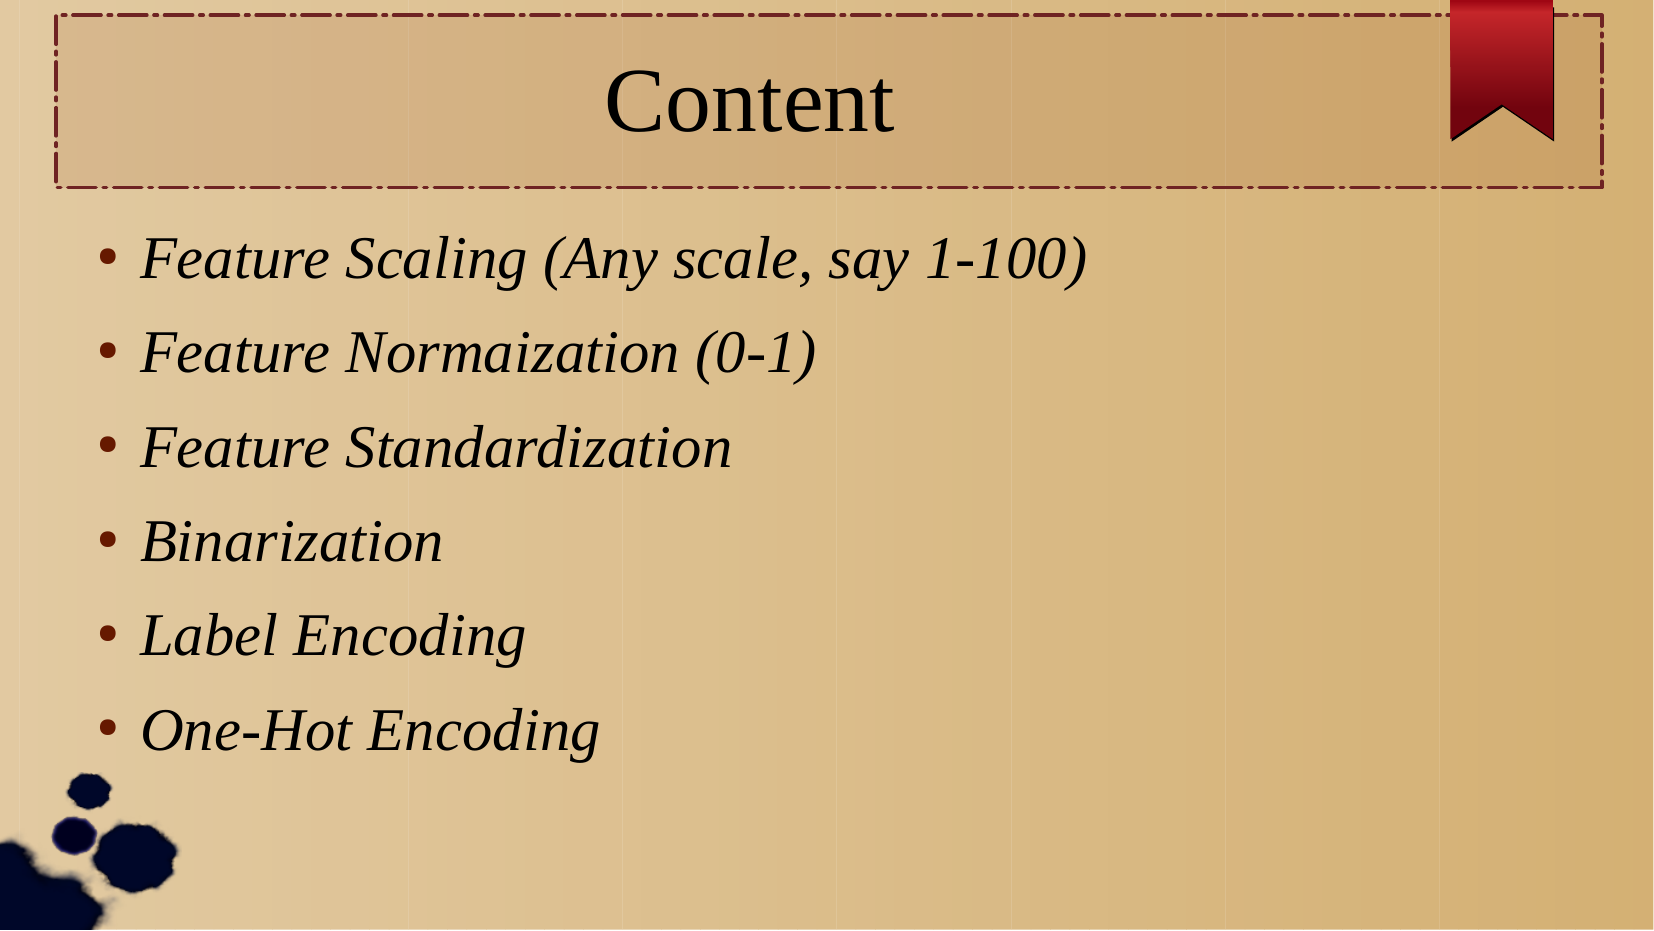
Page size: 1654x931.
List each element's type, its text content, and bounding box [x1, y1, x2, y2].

title Content [59, 11, 1441, 189]
list Feature Scaling (Any scale, say 1-100) Feature Normaization (0-1) Feature Standardization Binarization Label Encoding One-Hot Encoding [82, 224, 1571, 764]
